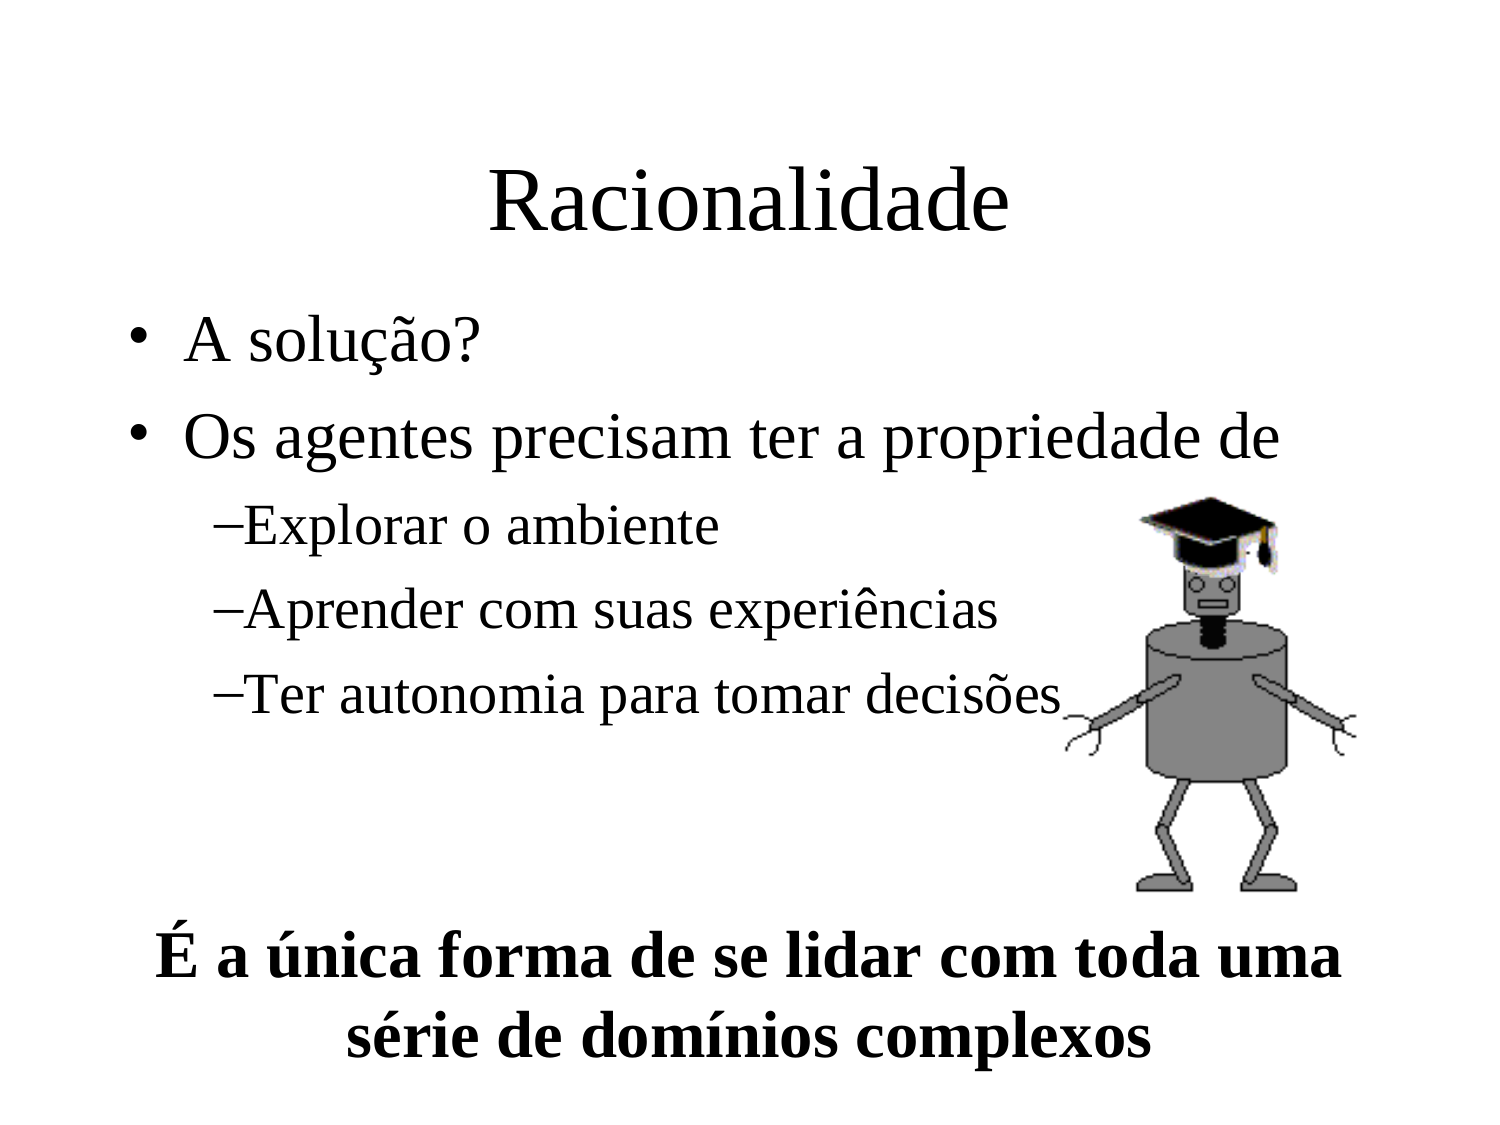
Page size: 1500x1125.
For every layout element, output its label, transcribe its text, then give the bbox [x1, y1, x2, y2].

picture [1059, 473, 1371, 899]
list A solução? Os agentes precisam ter a propriedade de Explorar o ambiente Aprender com suas experiências Ter autonomia para tomar decisões É a única forma de se lidar com toda uma série de domínios complexos [112, 287, 1388, 1079]
title Racionalidade [112, 99, 1388, 287]
